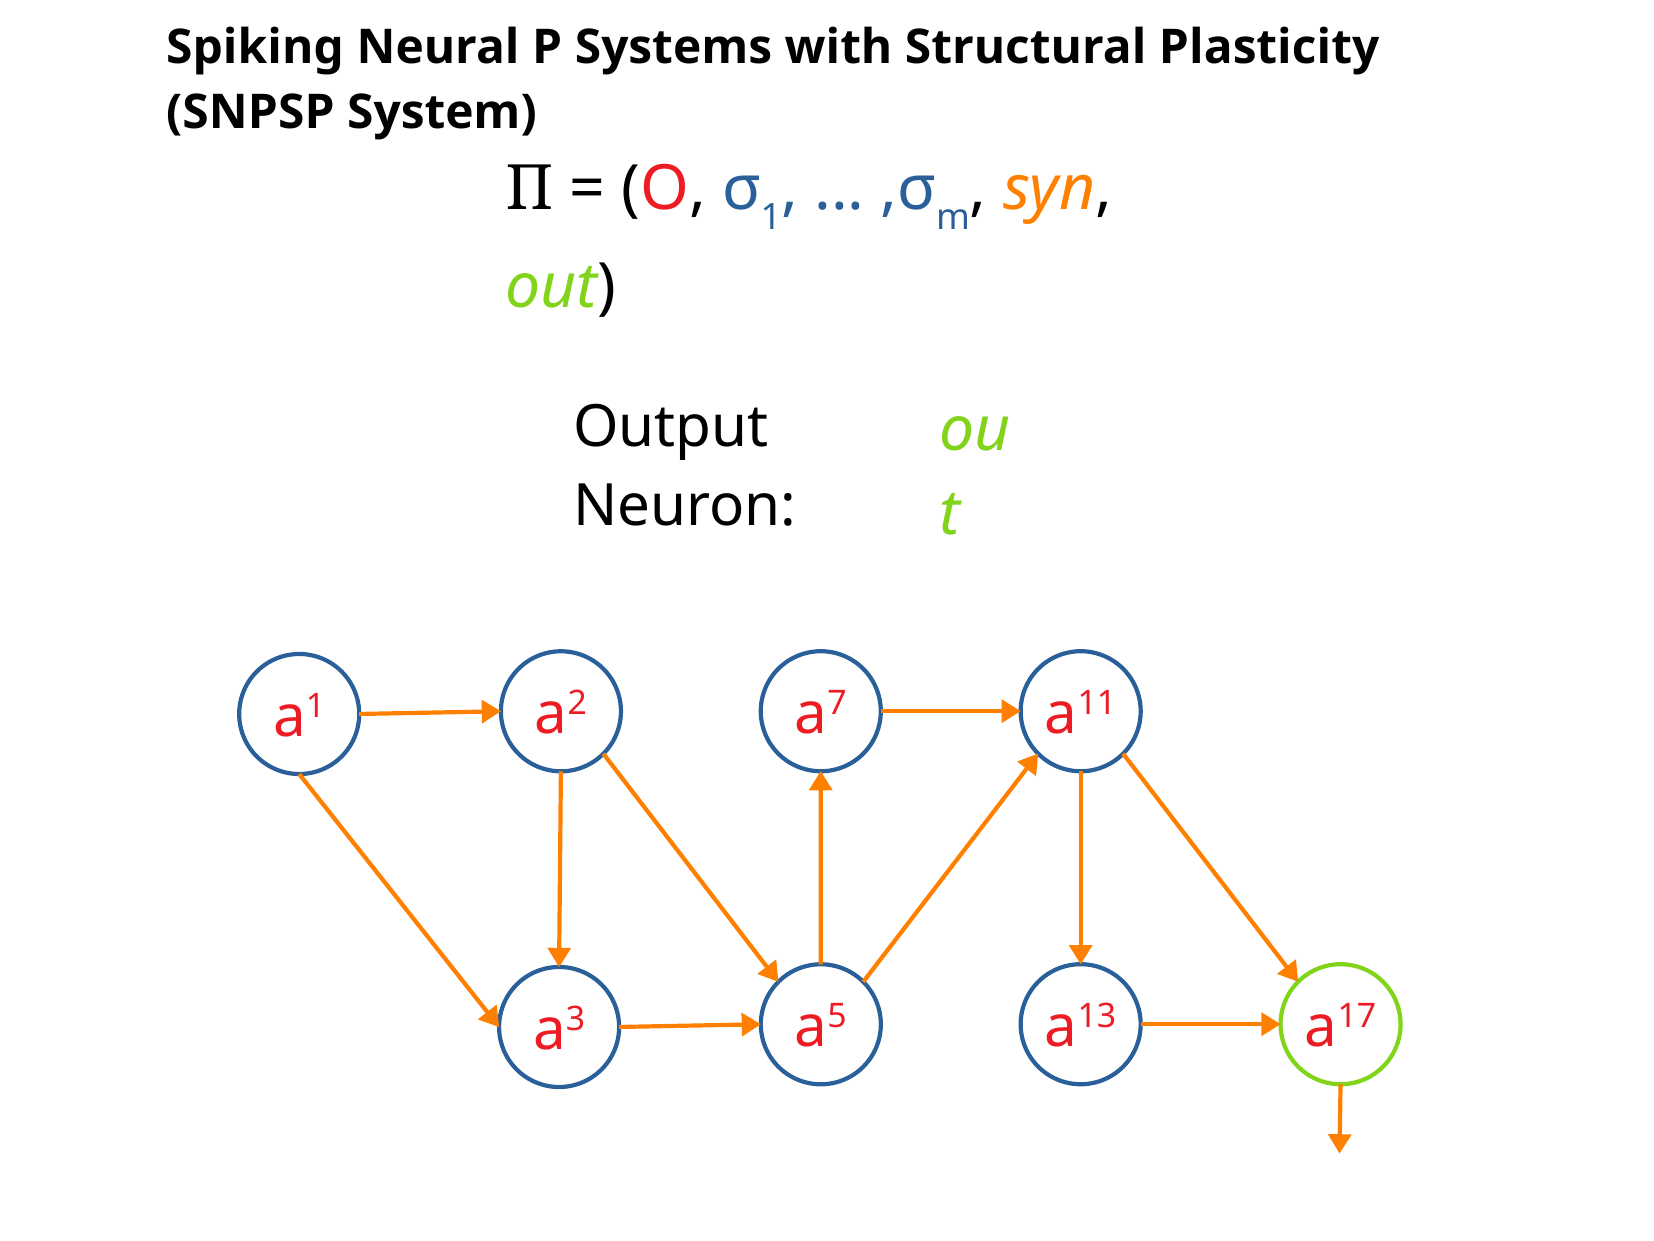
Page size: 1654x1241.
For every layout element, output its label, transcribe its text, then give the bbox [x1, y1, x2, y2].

text_box a5 [760, 964, 881, 1085]
text_box a3 [499, 967, 620, 1088]
text_box a17 [1280, 964, 1401, 1085]
text_box a13 [1020, 964, 1141, 1085]
text_box a7 [760, 651, 881, 772]
text_box Π = (O, σ1, ... ,σm, syn, out) [490, 135, 1156, 248]
text_box out [924, 375, 1044, 474]
text_box a11 [1020, 651, 1141, 772]
text_box a1 [239, 653, 360, 774]
text_box Output Neuron: [558, 376, 924, 469]
text_box Spiking Neural P Systems with Structural Plasticity (SNPSP System) [151, 4, 1502, 83]
text_box a2 [500, 651, 621, 772]
